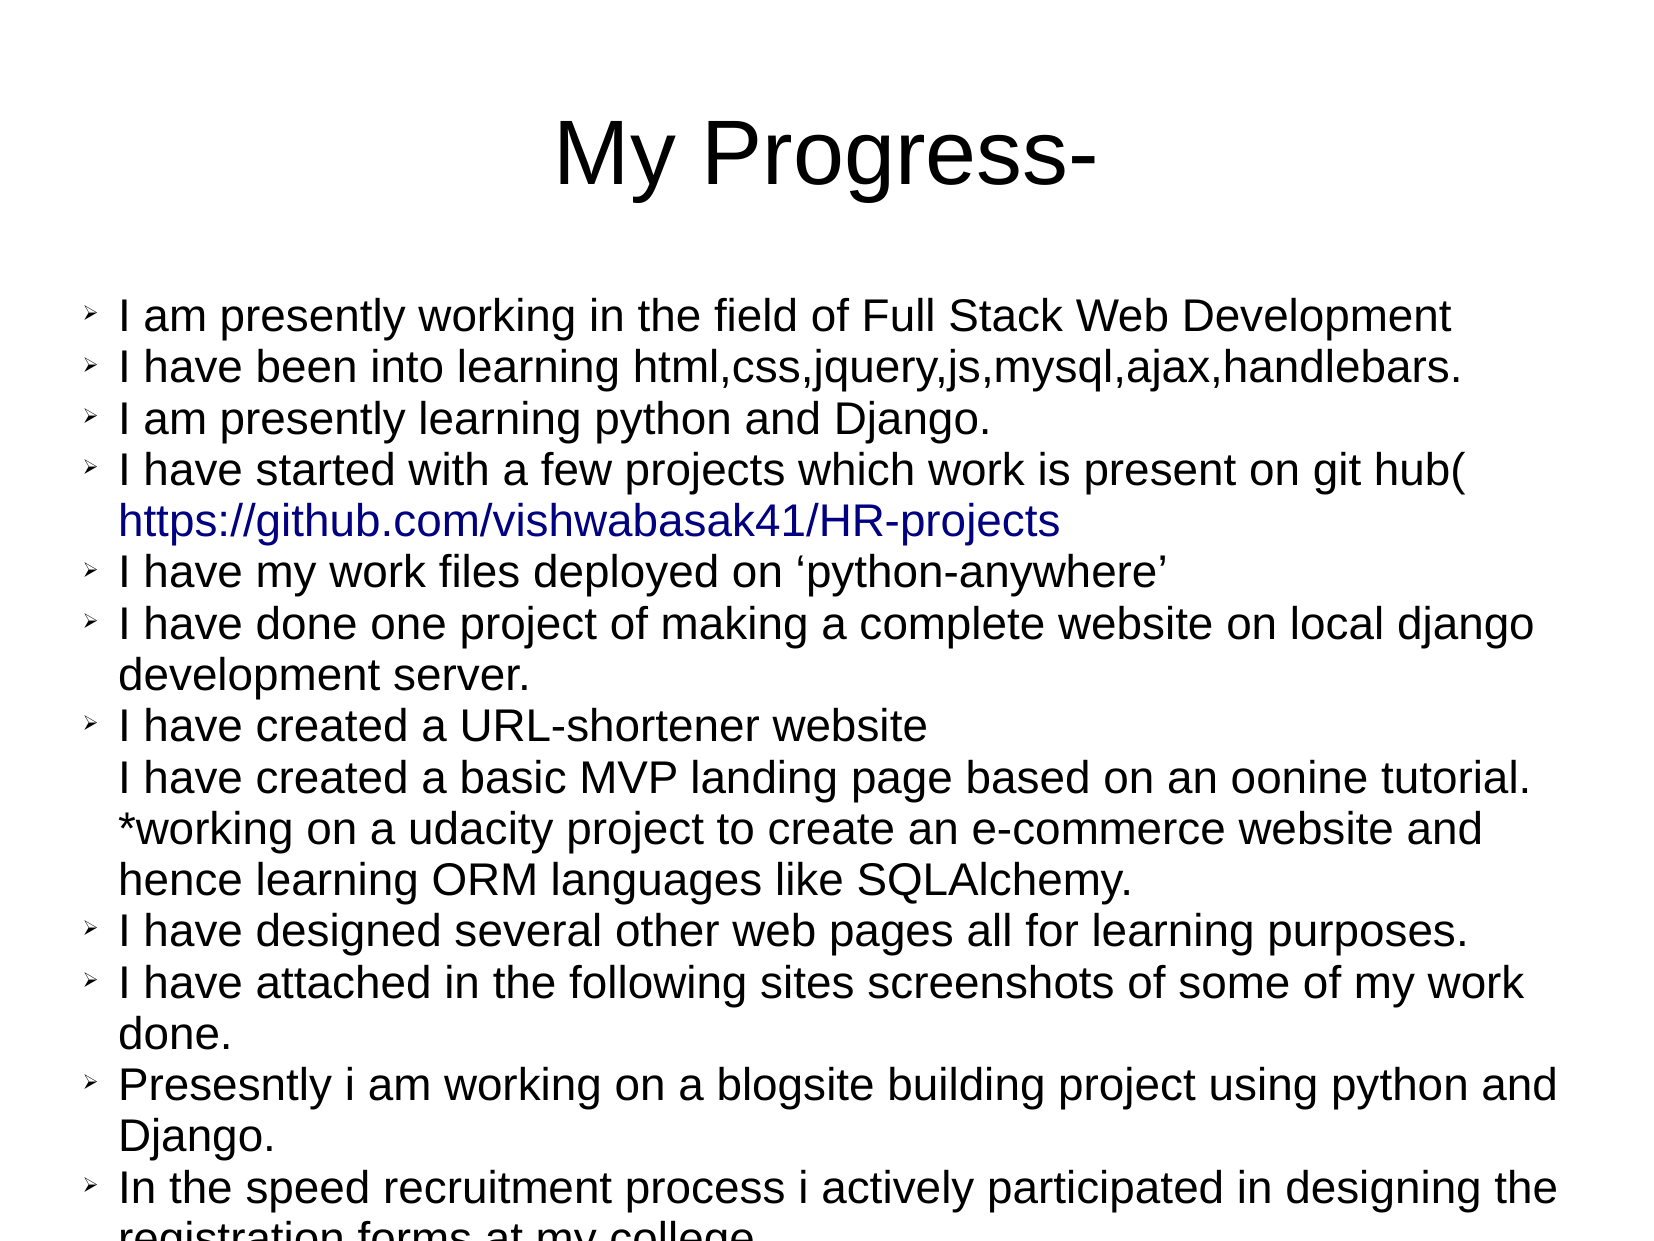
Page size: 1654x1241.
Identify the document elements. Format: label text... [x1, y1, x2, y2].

title My Progress- [82, 49, 1571, 257]
subtitle I am presently working in the field of Full Stack Web Development I have been into learning html,css,jquery,js,mysql,ajax,handlebars. I am presently learning python and Django. I have started with a few projects which work is present on git hub(https://github.com/vishwabasak41/HR-projects I have my work files deployed on ‘python-anywhere’ I have done one project of making a complete website on local django development server. I have created a URL-shortener website I have created a basic MVP landing page based on an oonine tutorial. *working on a udacity project to create an e-commerce website and hence learning ORM languages like SQLAlchemy. I have designed several other web pages all for learning purposes. I have attached in the following sites screenshots of some of my work done. Presesntly i am working on a blogsite building project using python and Django. In the speed recruitment process i actively participated in designing the registration forms at my college. [82, 290, 1571, 1241]
